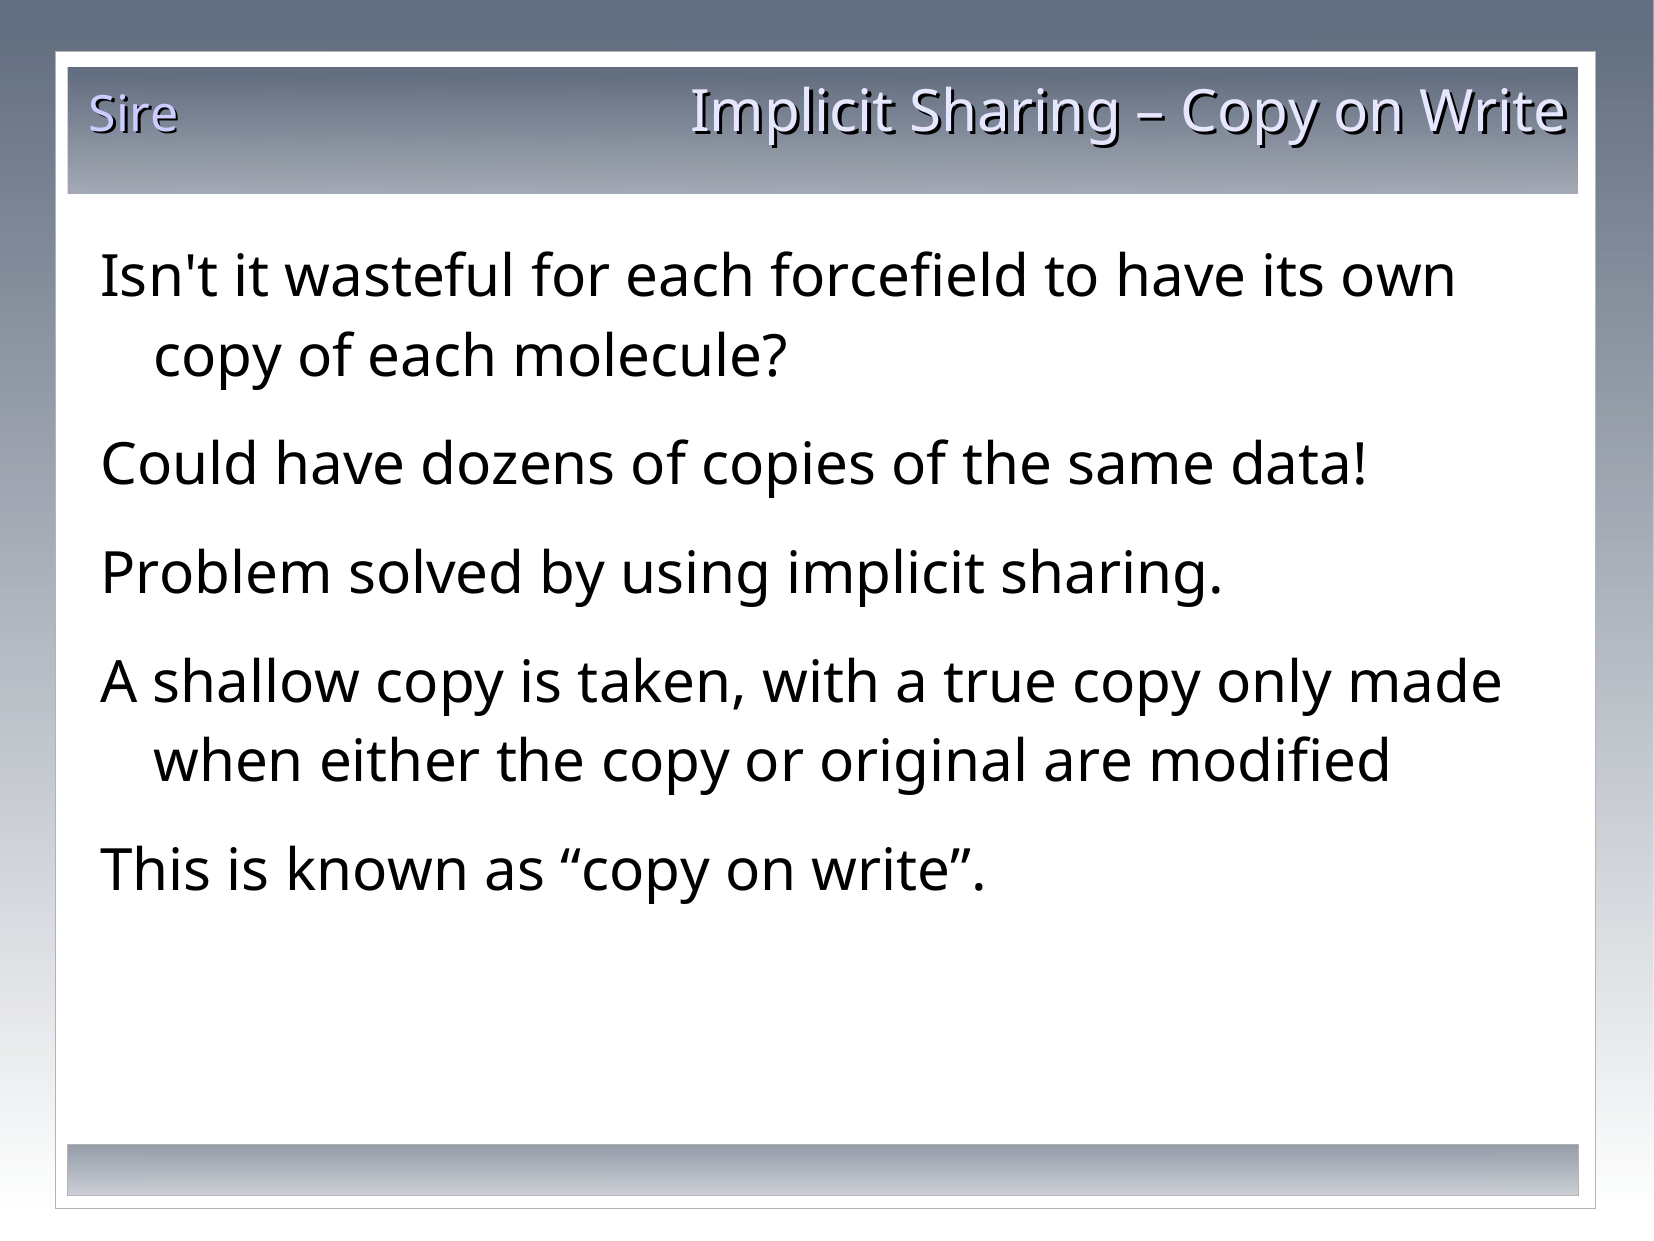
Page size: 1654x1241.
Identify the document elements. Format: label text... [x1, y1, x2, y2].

picture [0, 0, 1654, 1241]
title Implicit Sharing – Copy on Write [567, 68, 1567, 196]
list Isn't it wasteful for each forcefield to have its own copy of each molecule? Could have dozens of copies of the same data! Problem solved by using implicit sharing. A shallow copy is taken, with a true copy only made when either the copy or original are modified This is known as “copy on write”. [82, 234, 1571, 1119]
